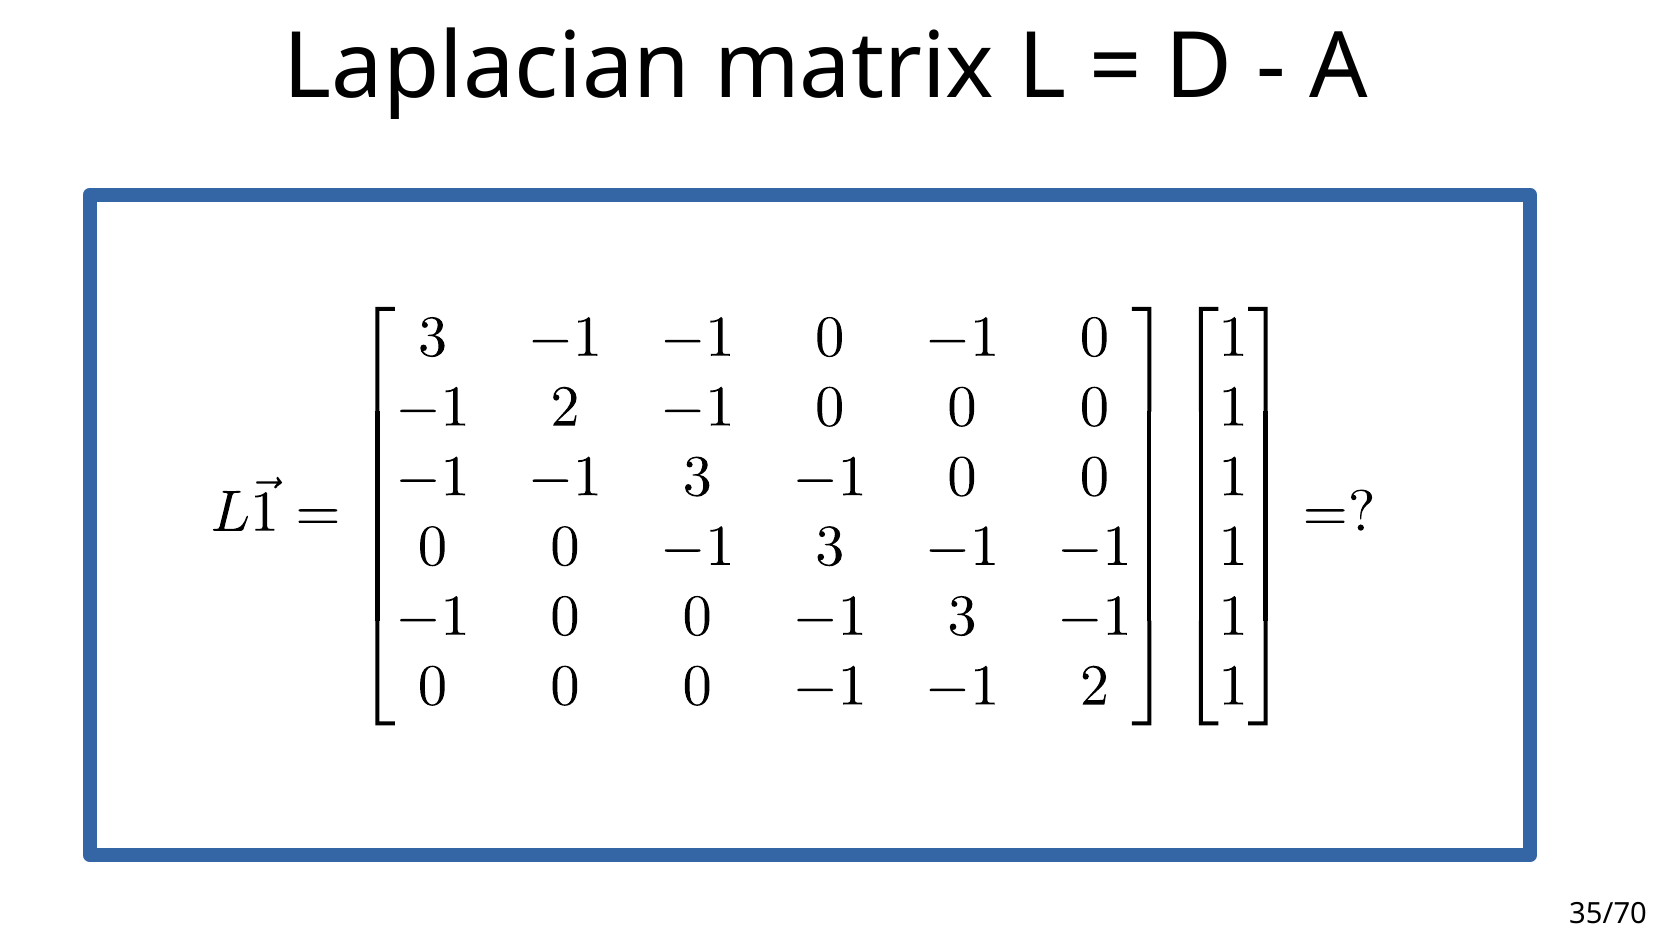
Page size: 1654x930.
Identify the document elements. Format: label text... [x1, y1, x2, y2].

text_box [210, 306, 1376, 726]
title Laplacian matrix L = D - A [82, 0, 1571, 127]
